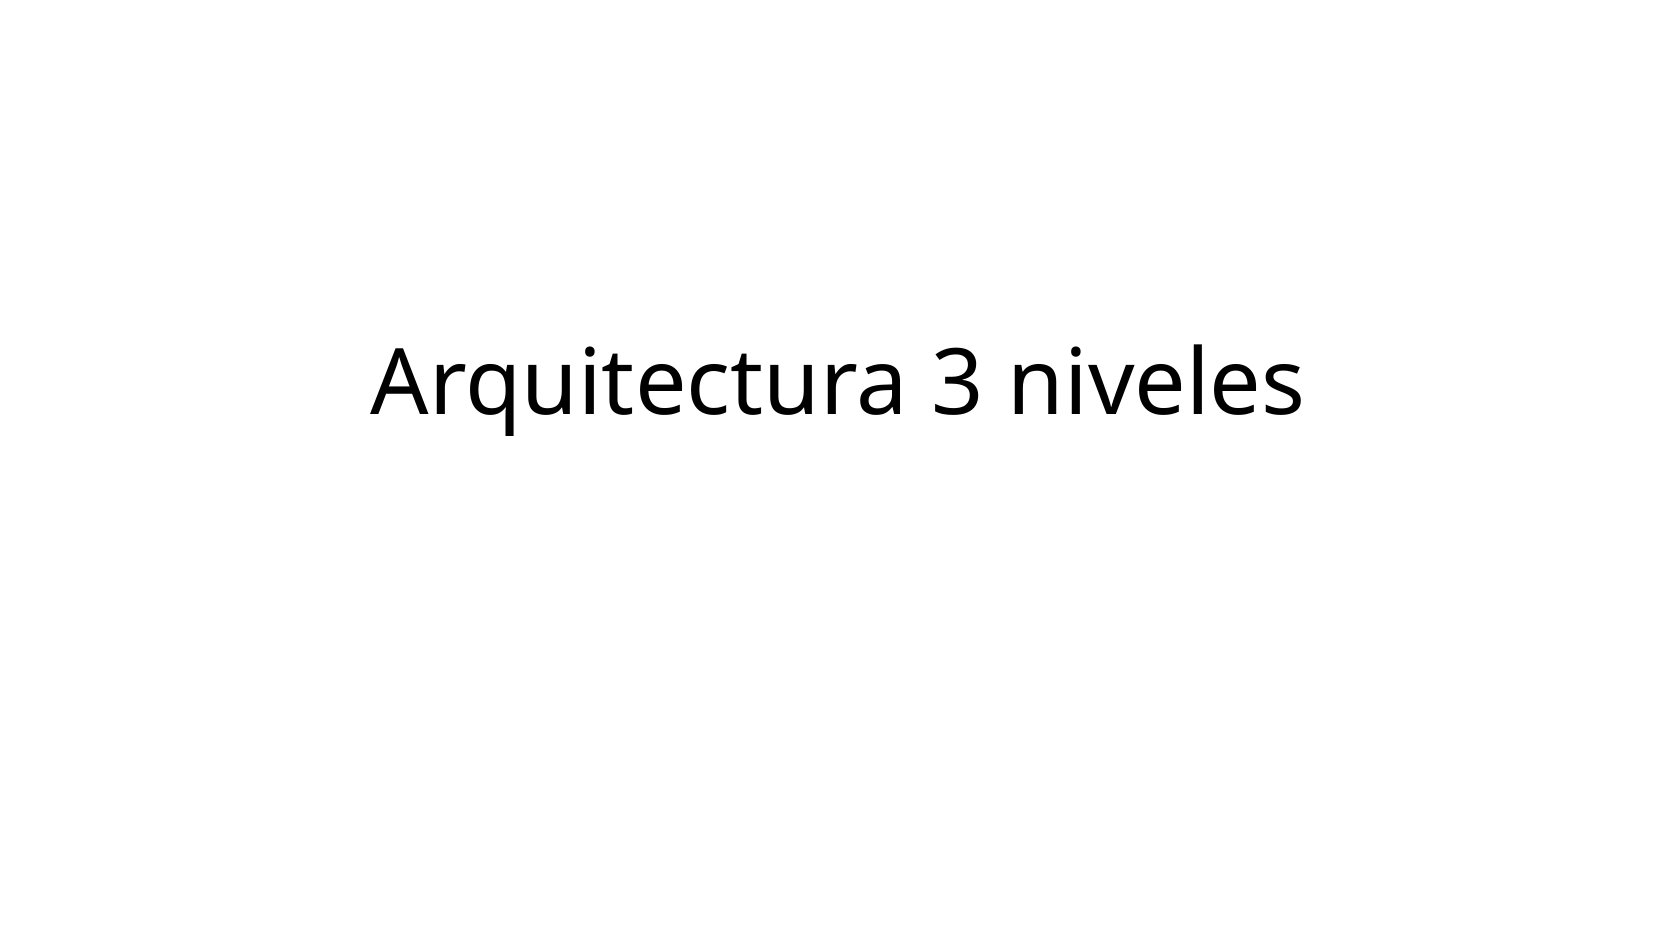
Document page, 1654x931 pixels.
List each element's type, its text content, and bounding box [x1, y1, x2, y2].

title Arquitectura 3 niveles [94, 320, 1583, 438]
